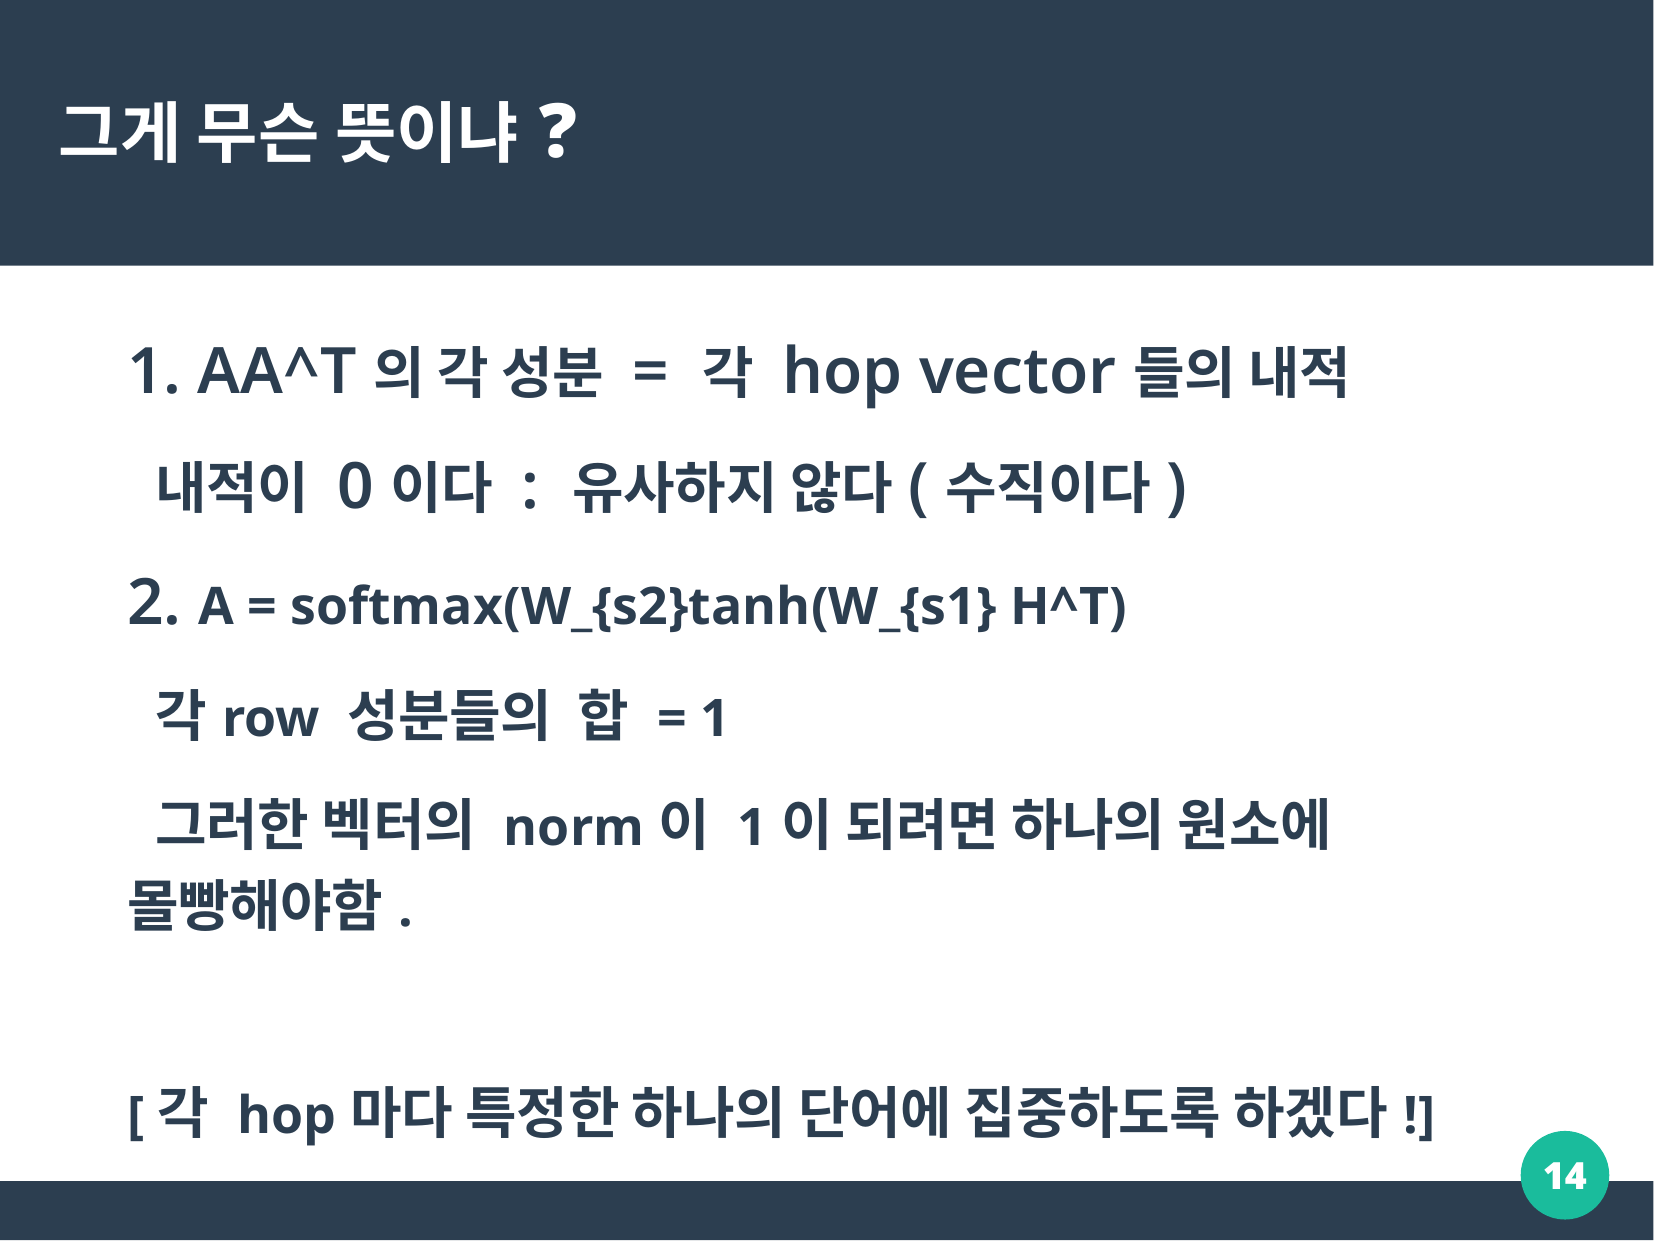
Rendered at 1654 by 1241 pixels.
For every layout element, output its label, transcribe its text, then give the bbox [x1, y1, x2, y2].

title 그게 무슨 뜻이냐? [59, 49, 1595, 207]
list 1. AA^T의 각 성분 = 각 hop vector들의 내적 내적이 0이다 : 유사하지 않다(수직이다) 2. A = softmax(W_{s2}tanh(W_{s1} H^T) 각row 성분들의 합 = 1 그러한 벡터의 norm이 1이 되려면 하나의 원소에 몰빵해야함. [각 hop마다 특정한 하나의 단어에 집중하도록 하겠다!] [59, 324, 1595, 1152]
